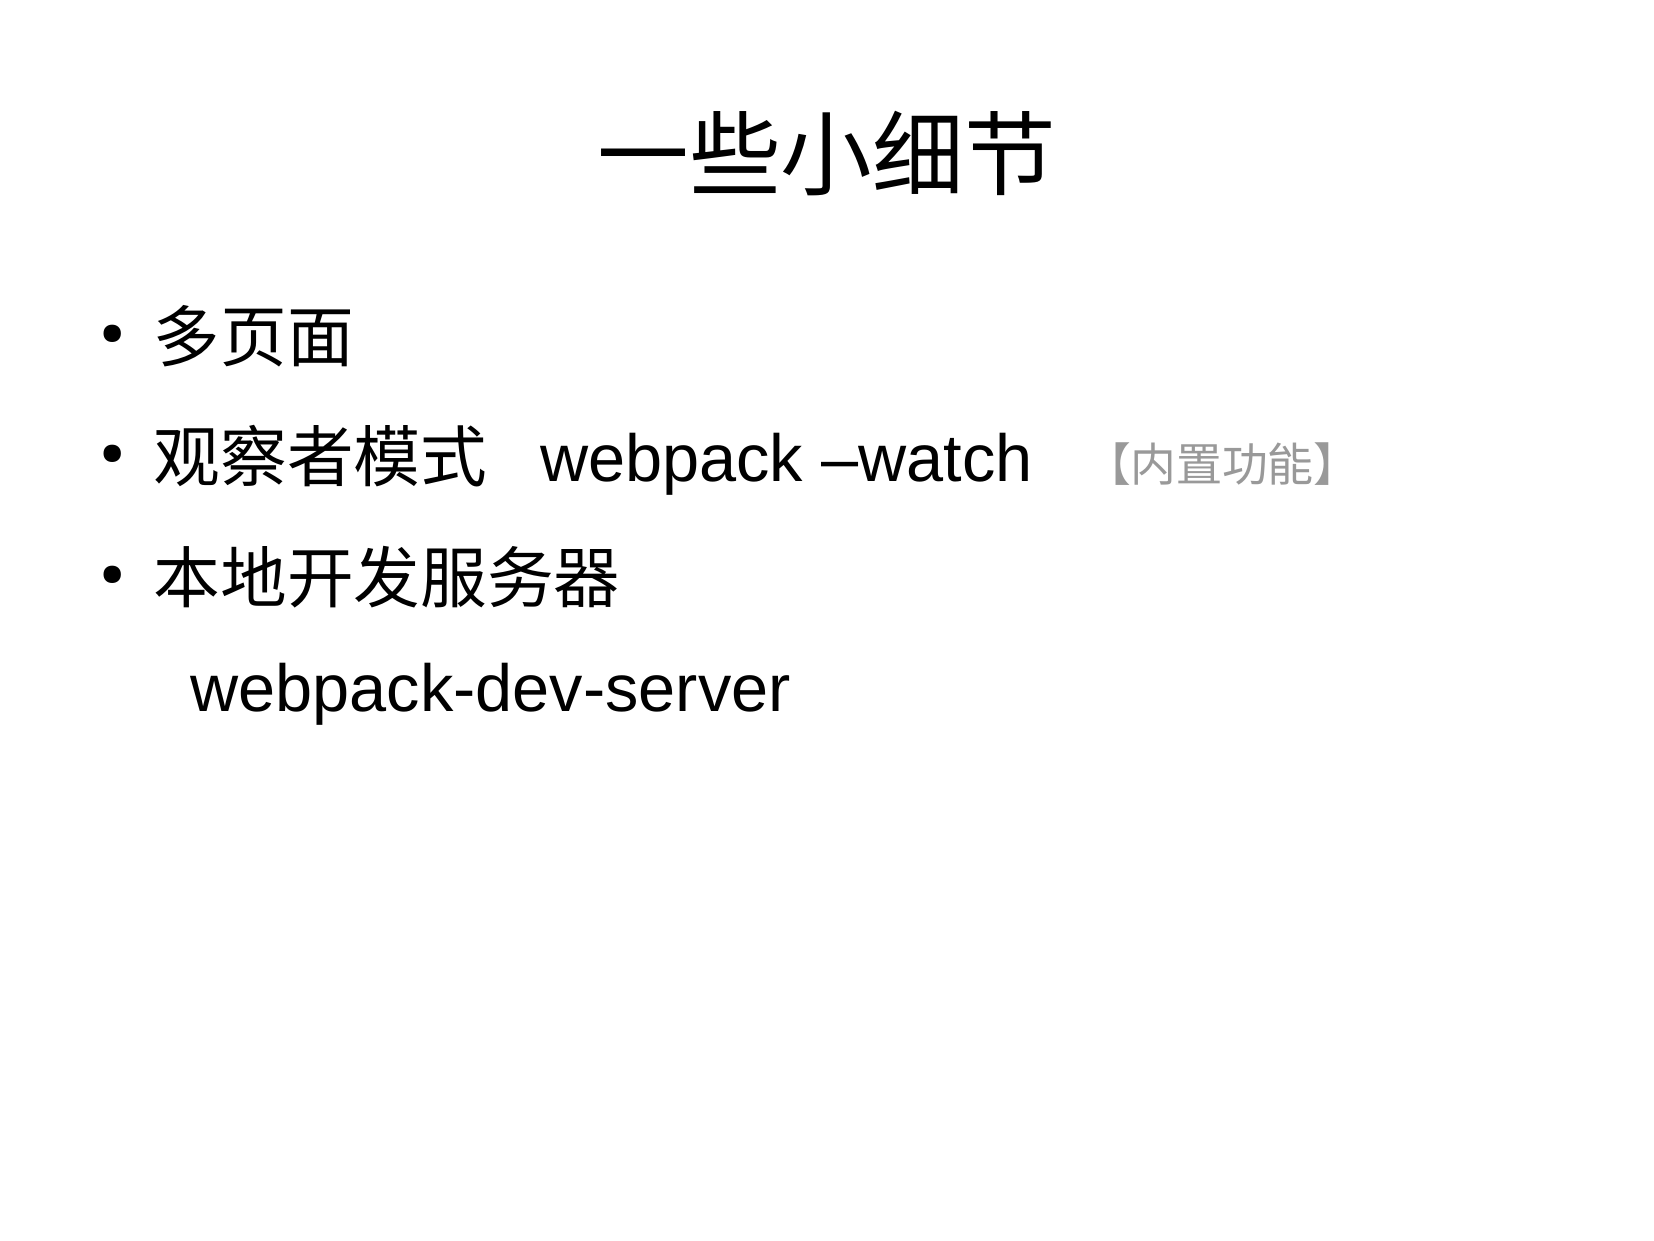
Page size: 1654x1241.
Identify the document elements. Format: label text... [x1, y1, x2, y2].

list 多页面 观察者模式 webpack –watch 【内置功能】 本地开发服务器 webpack-dev-server [82, 290, 1571, 1010]
title 一些小细节 [82, 49, 1571, 257]
